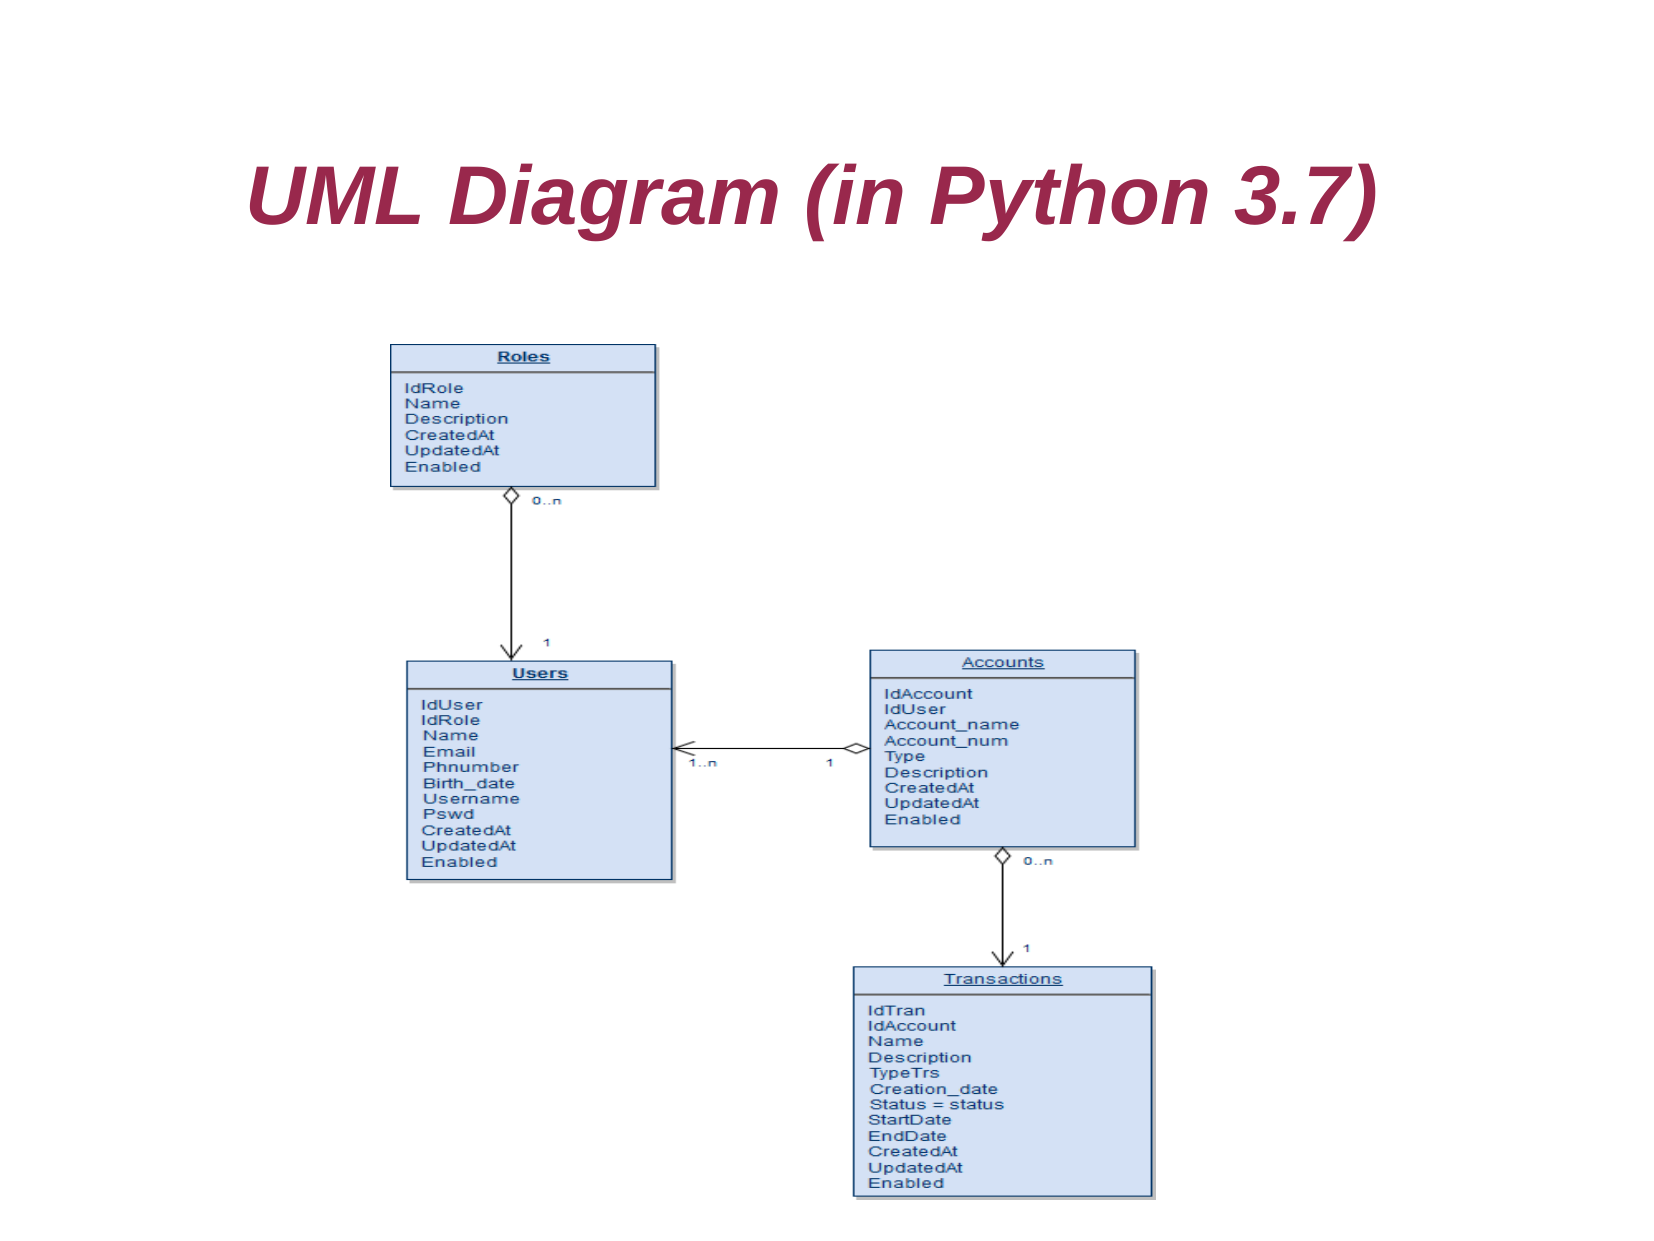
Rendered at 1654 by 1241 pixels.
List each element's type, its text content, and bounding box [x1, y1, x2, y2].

title UML Diagram (in Python 3.7) [118, 112, 1506, 281]
picture [390, 344, 1156, 1201]
